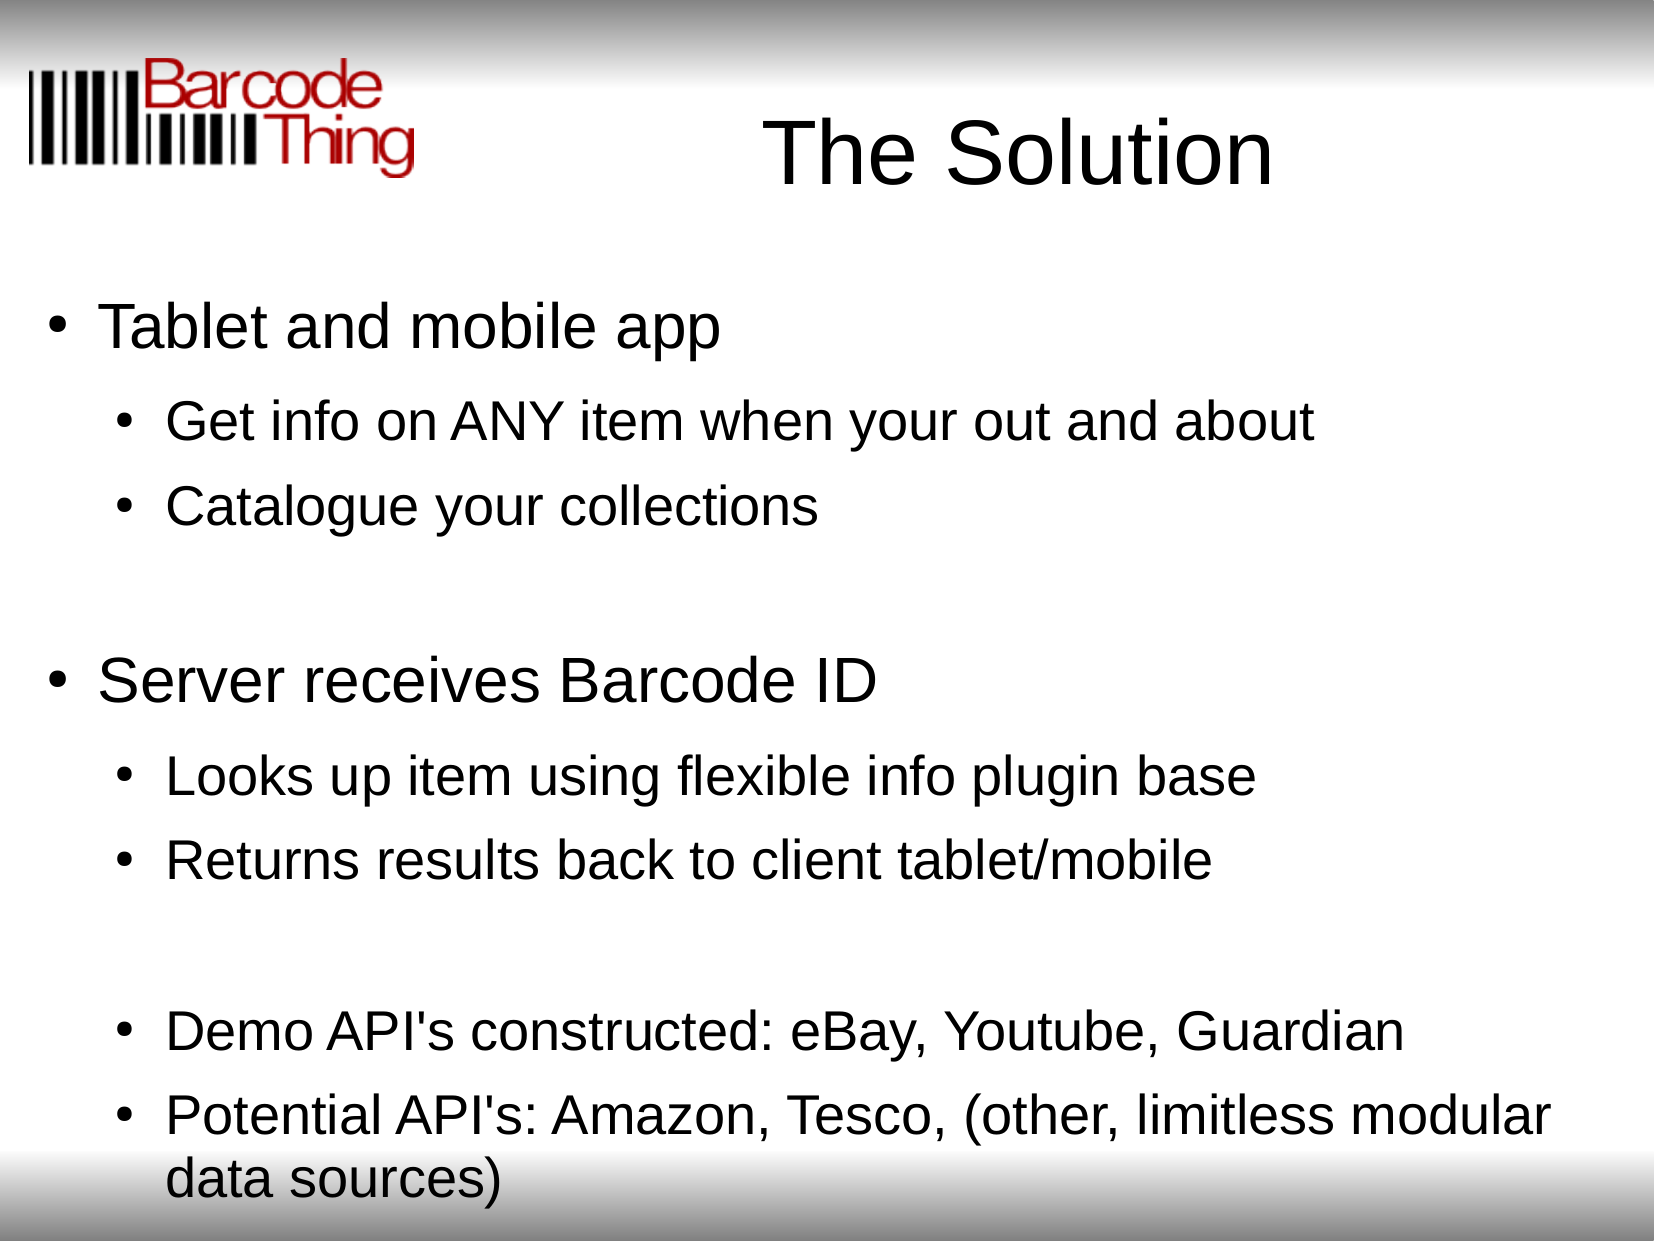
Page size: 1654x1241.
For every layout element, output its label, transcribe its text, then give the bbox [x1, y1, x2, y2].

title The Solution [413, 49, 1625, 257]
list Tablet and mobile app Get info on ANY item when your out and about Catalogue your collections Server receives Barcode ID Looks up item using flexible info plugin base Returns results back to client tablet/mobile Demo API's constructed: eBay, Youtube, Guardian Potential API's: Amazon, Tesco, (other, limitless modular data sources) [29, 290, 1625, 1211]
picture [29, 58, 413, 178]
